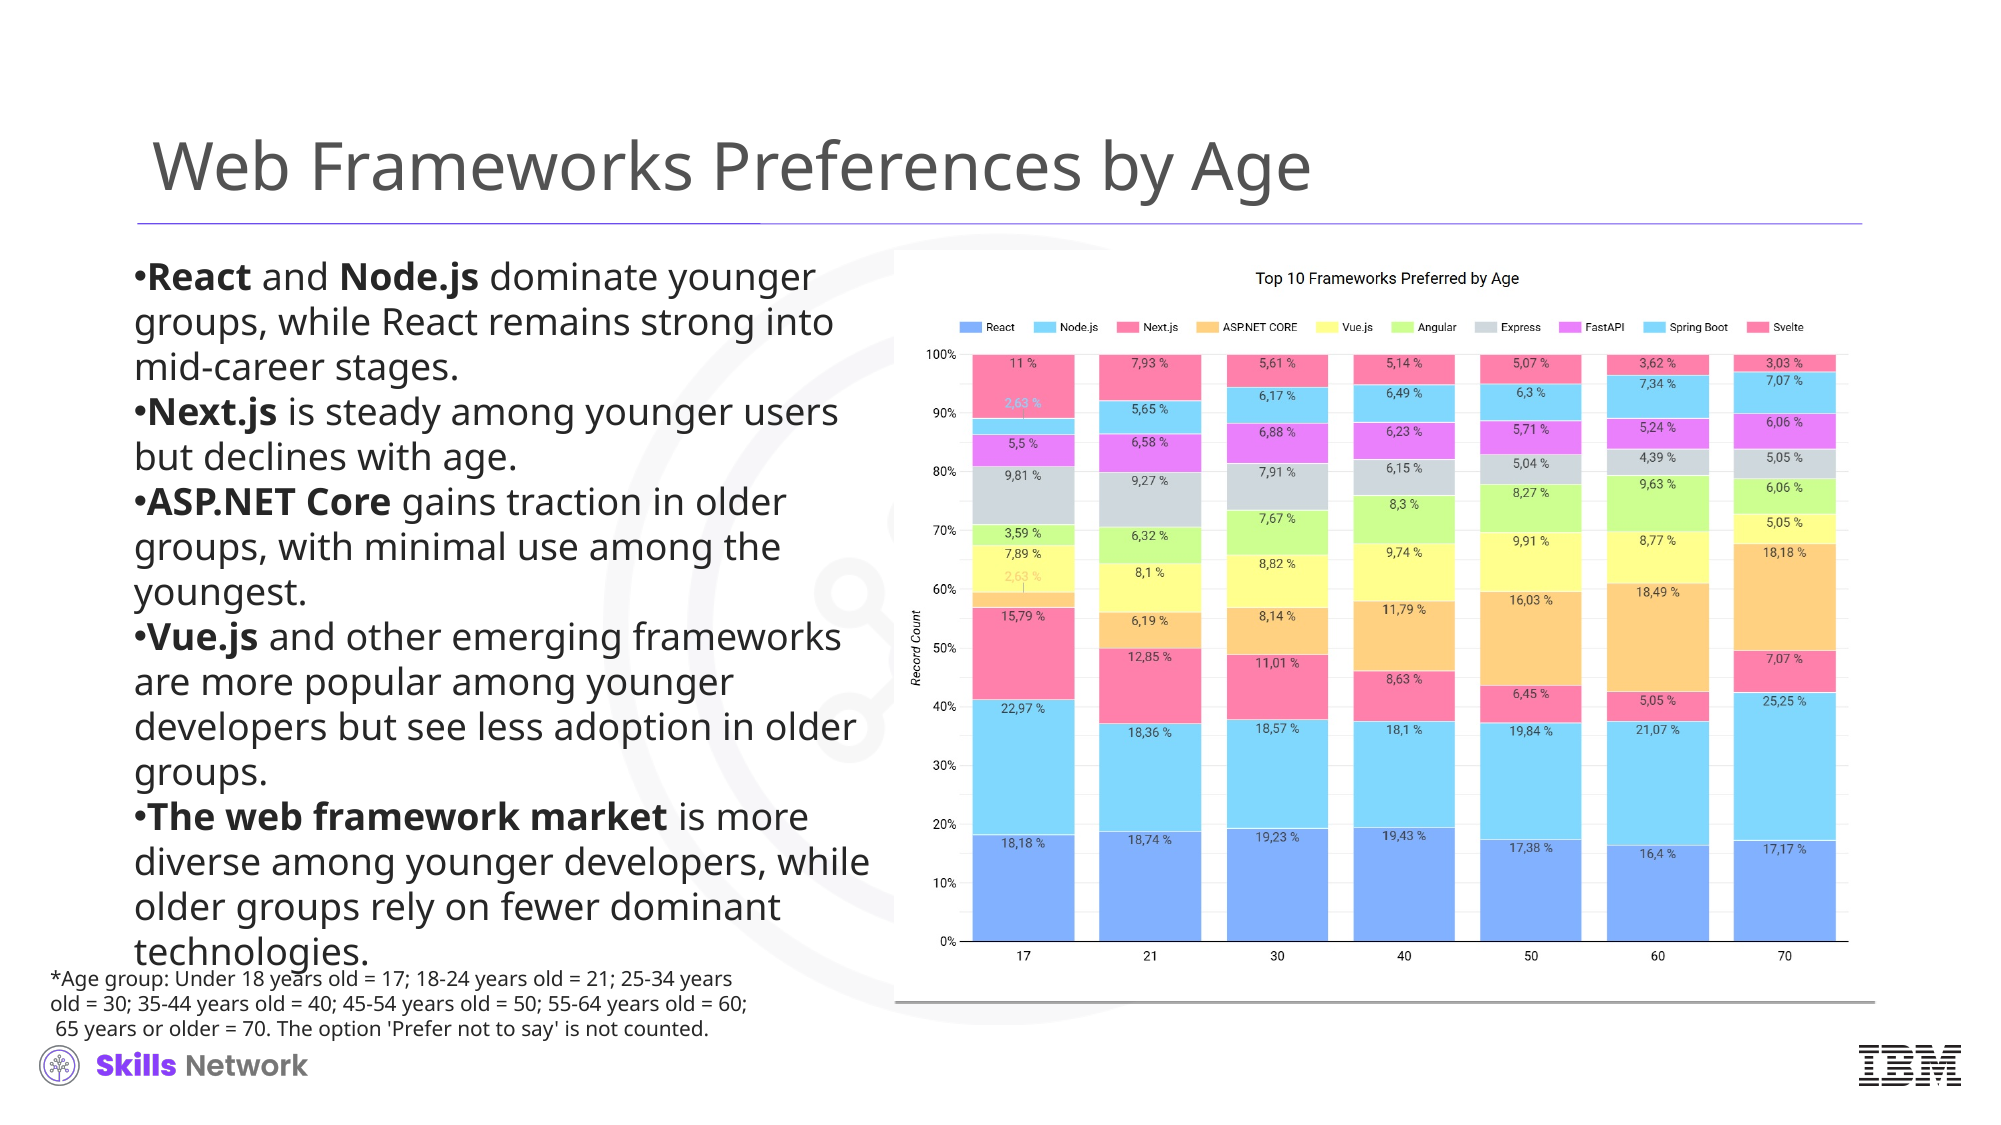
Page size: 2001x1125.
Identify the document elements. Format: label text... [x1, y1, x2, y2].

title Web Frameworks Preferences by Age [137, 59, 1863, 250]
picture [39, 1049, 118, 1086]
picture [909, 264, 1863, 987]
text_box React and Node.js dominate younger groups, while React remains strong into mid-career stages. Next.js is steady among younger users but declines with age. ASP.NET Core gains traction in older groups, with minimal use among the youngest. Vue.js and other emerging frameworks are more popular among younger developers but see less adoption in older groups. The web framework market is more diverse among younger developers, while older groups rely on fewer dominant technologies. [118, 245, 909, 1125]
picture [1859, 1045, 1961, 1086]
text_box *Age group: Under 18 years old = 17; 18-24 years old = 21; 25-34 years old = 30; 35-44 years old = 40; 45-54 years old = 50; 55-64 years old = 60; 65 years or older = 70. The option 'Prefer not to say' is not counted. [34, 958, 118, 1049]
